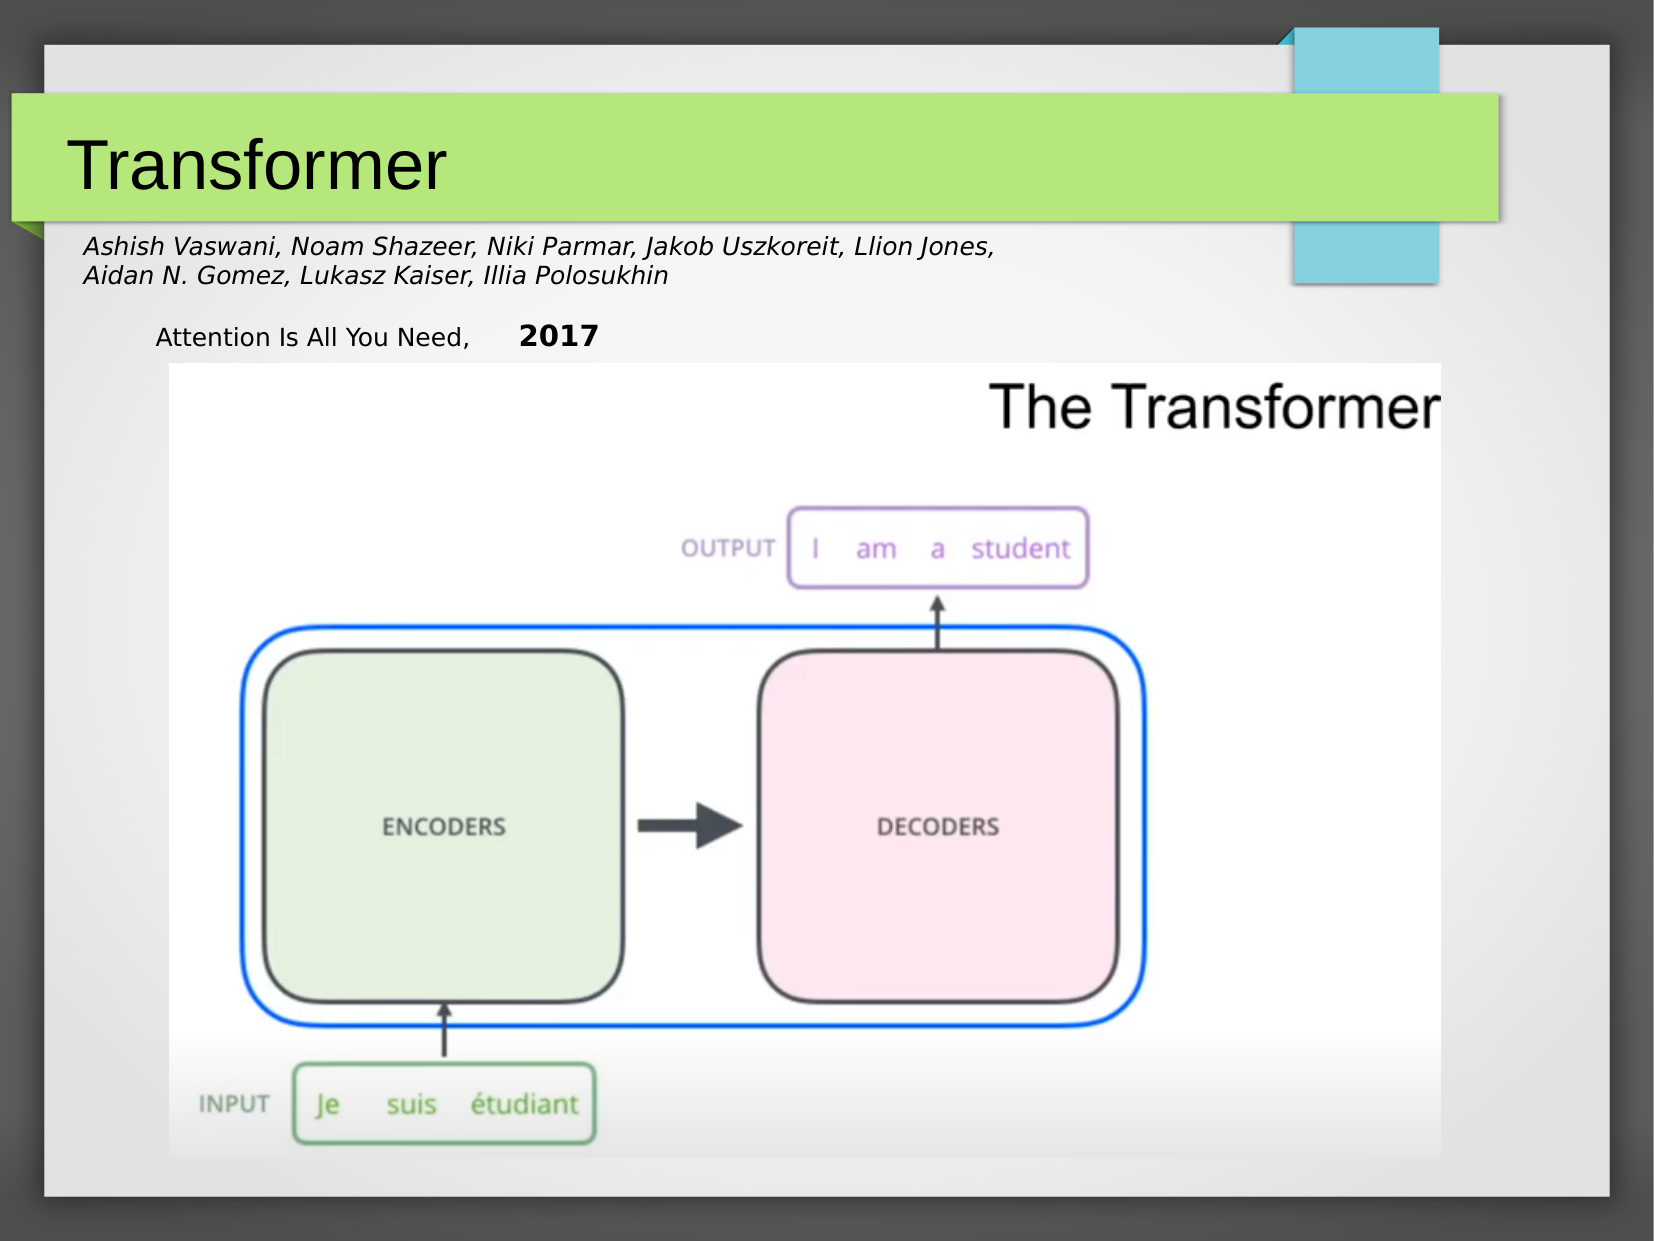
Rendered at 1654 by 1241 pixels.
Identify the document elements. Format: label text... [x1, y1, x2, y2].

picture [0, 0, 1654, 1241]
text_box Ashish Vaswani, Noam Shazeer, Niki Parmar, Jakob Uszkoreit, Llion Jones, Aidan N. Gomez, Lukasz Kaiser, Illia Polosukhin Attention Is All You Need, 2017 [68, 224, 1087, 362]
title Transformer [46, 125, 1441, 206]
